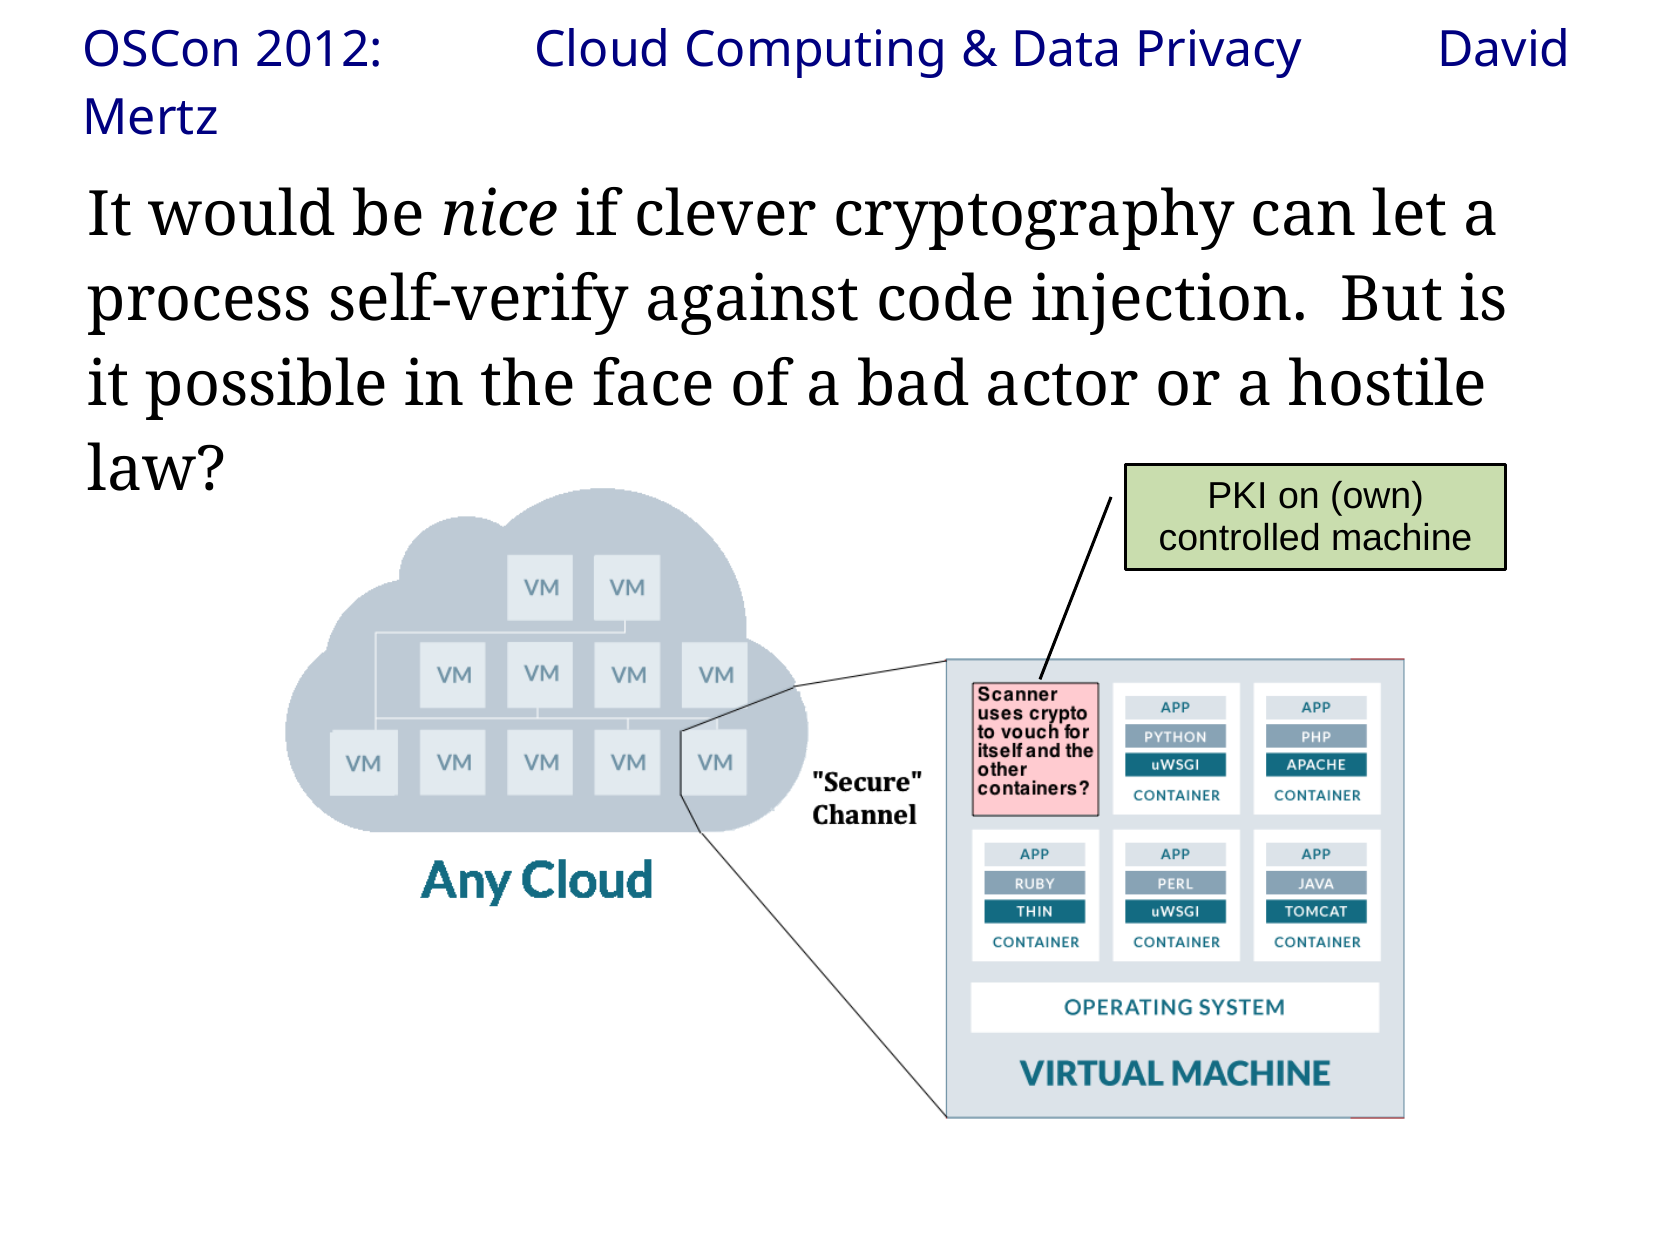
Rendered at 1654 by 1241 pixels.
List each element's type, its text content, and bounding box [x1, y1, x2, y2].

text_box PKI on (own) controlled machine [1126, 464, 1505, 569]
title OSCon 2012: Cloud Computing & Data Privacy David Mertz [82, 49, 1571, 113]
list It would be nice if clever cryptography can let a process self-verify against code injection. But is it possible in the face of a bad actor or a hostile law? [87, 168, 1535, 436]
picture [235, 436, 1441, 1161]
